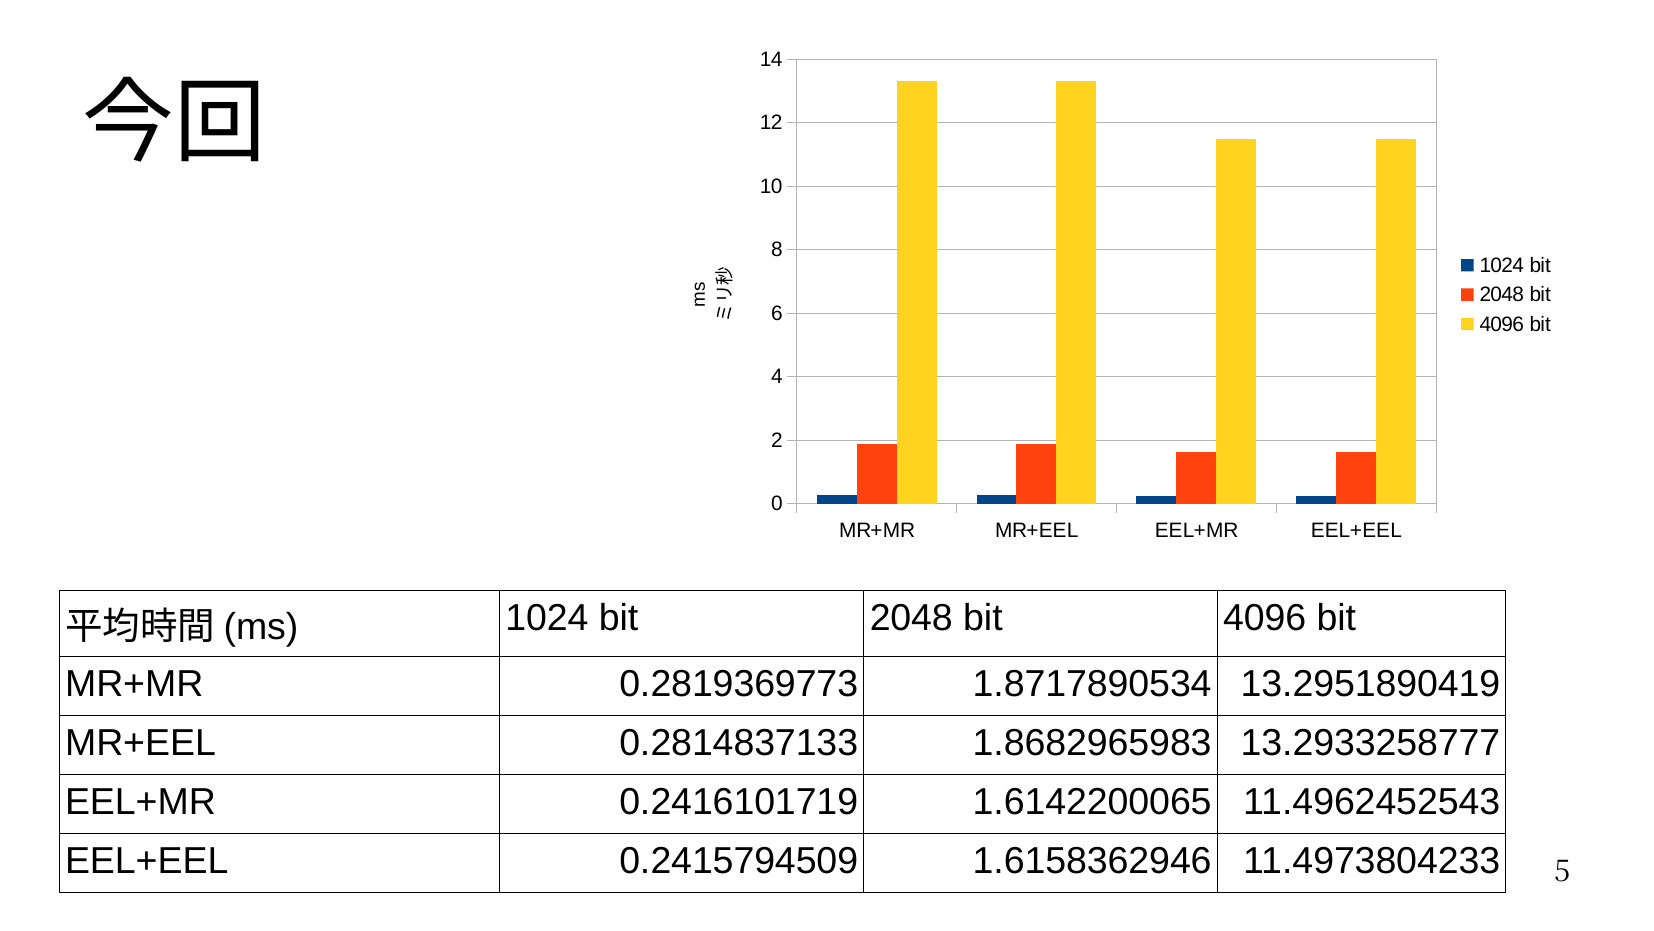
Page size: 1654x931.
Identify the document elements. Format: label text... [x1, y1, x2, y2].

table_cell MR+MR [60, 657, 499, 715]
table_cell 13.2933258777 [1218, 716, 1505, 774]
table_cell 1.8682965983 [864, 716, 1217, 774]
table_header 4096 bit [1218, 591, 1505, 656]
table_cell 0.2819369773 [500, 657, 863, 715]
table_cell 1.6142200065 [864, 775, 1217, 833]
title 今回 [82, 37, 655, 193]
table_header 2048 bit [864, 591, 1217, 656]
table_cell 0.2814837133 [500, 716, 863, 774]
table_cell 11.4973804233 [1218, 834, 1505, 892]
chart [655, 37, 1571, 553]
table_cell EEL+EEL [60, 834, 499, 892]
table_cell 13.2951890419 [1218, 657, 1505, 715]
table_cell 1.6158362946 [864, 834, 1217, 892]
table_header 平均時間 (ms) [60, 591, 499, 656]
table_header 1024 bit [500, 591, 863, 656]
table_cell 0.2415794509 [500, 834, 863, 892]
table_cell 0.2416101719 [500, 775, 863, 833]
table_cell 1.8717890534 [864, 657, 1217, 715]
table_cell 11.4962452543 [1218, 775, 1505, 833]
table_cell MR+EEL [60, 716, 499, 774]
table_cell EEL+MR [60, 775, 499, 833]
